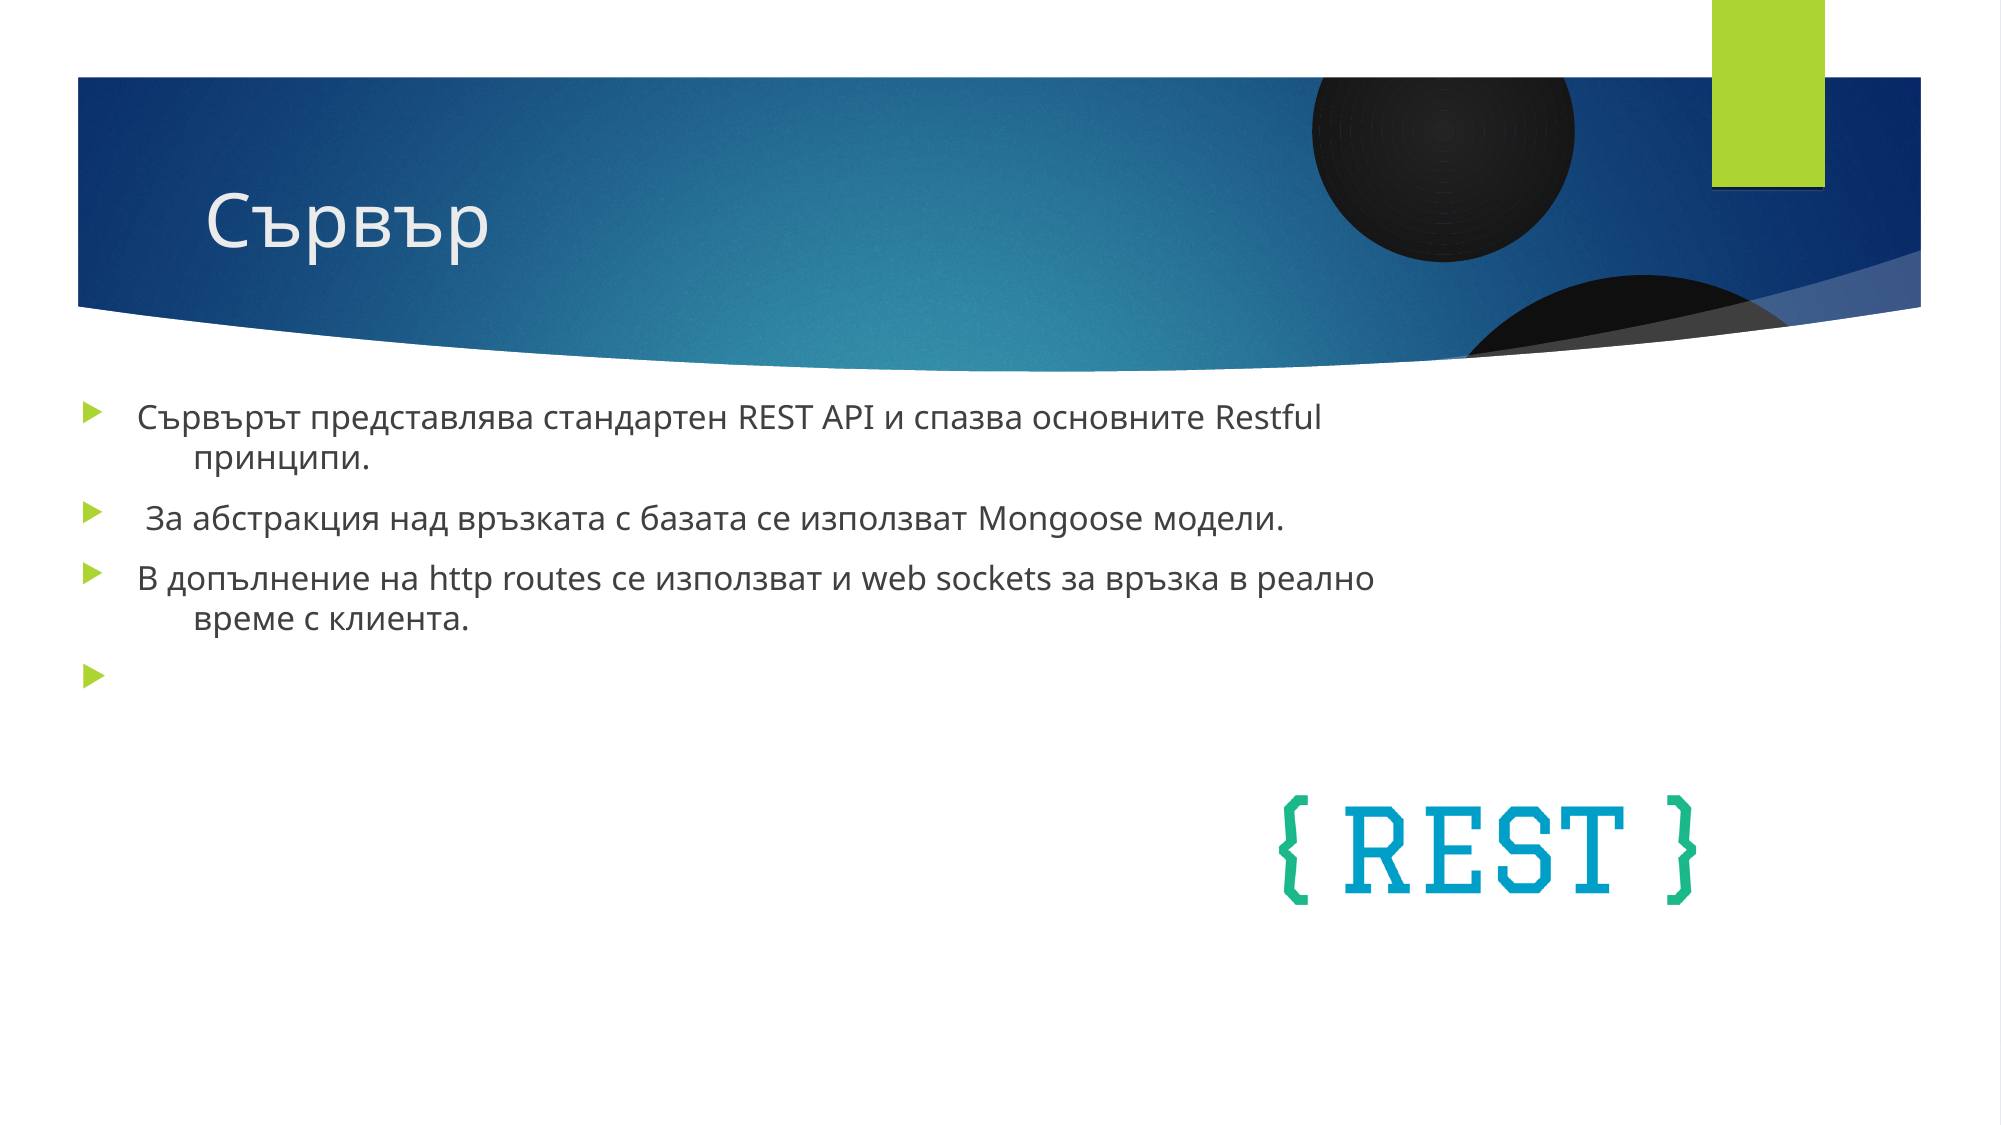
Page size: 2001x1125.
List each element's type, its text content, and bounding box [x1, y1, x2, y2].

title Сървър [189, 159, 1627, 276]
picture [1244, 612, 1717, 1086]
list Сървърът представлява стандартен REST API и спазва основните Restful принципи. За абстракция над връзката с базата се използват Mongoose модели. В допълнение на http routes се използват и web sockets за връзка в реално време с клиента. [65, 388, 1401, 737]
